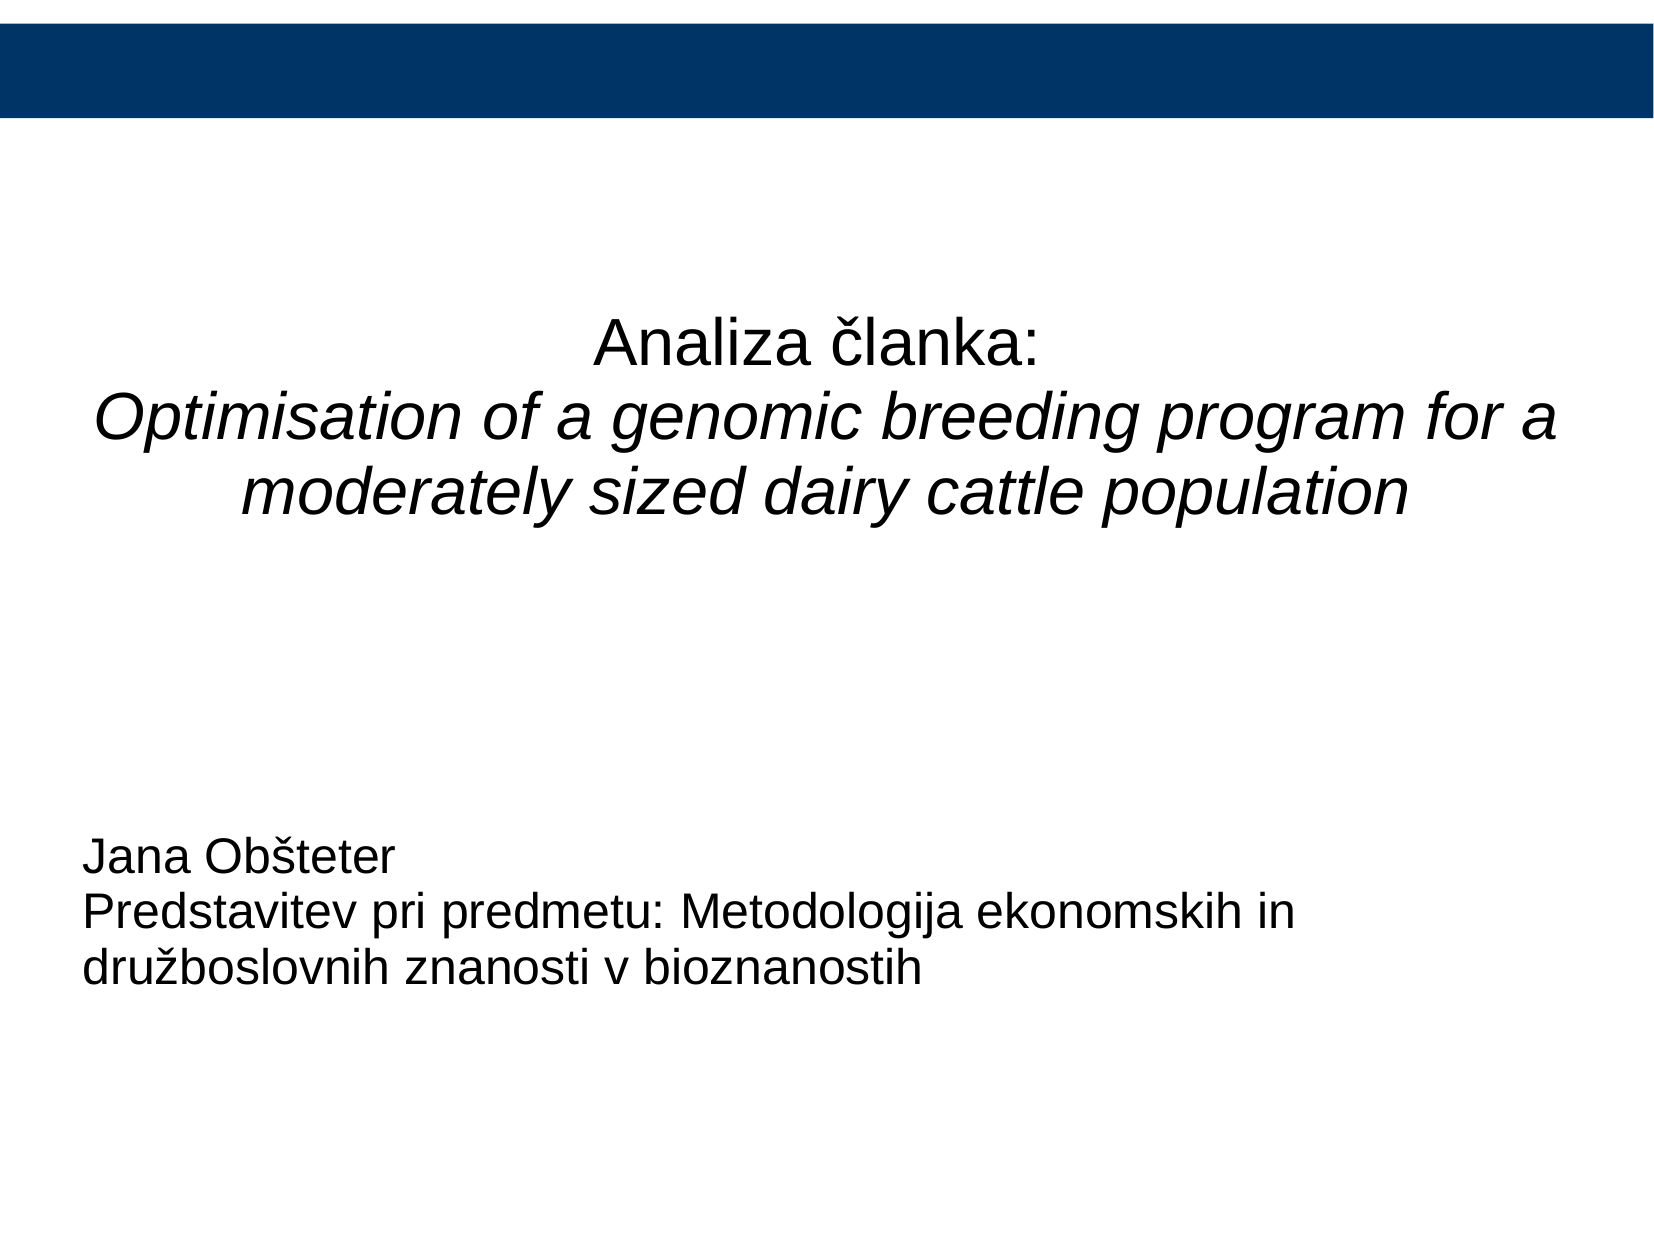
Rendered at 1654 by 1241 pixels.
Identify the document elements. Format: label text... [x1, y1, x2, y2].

text_box [0, 23, 1654, 119]
subtitle Analiza članka: Optimisation of a genomic breeding program for a moderately sized dairy cattle population Jana Obšteter Predstavitev pri predmetu: Metodologija ekonomskih in družboslovnih znanosti v bioznanostih [82, 290, 1571, 1010]
